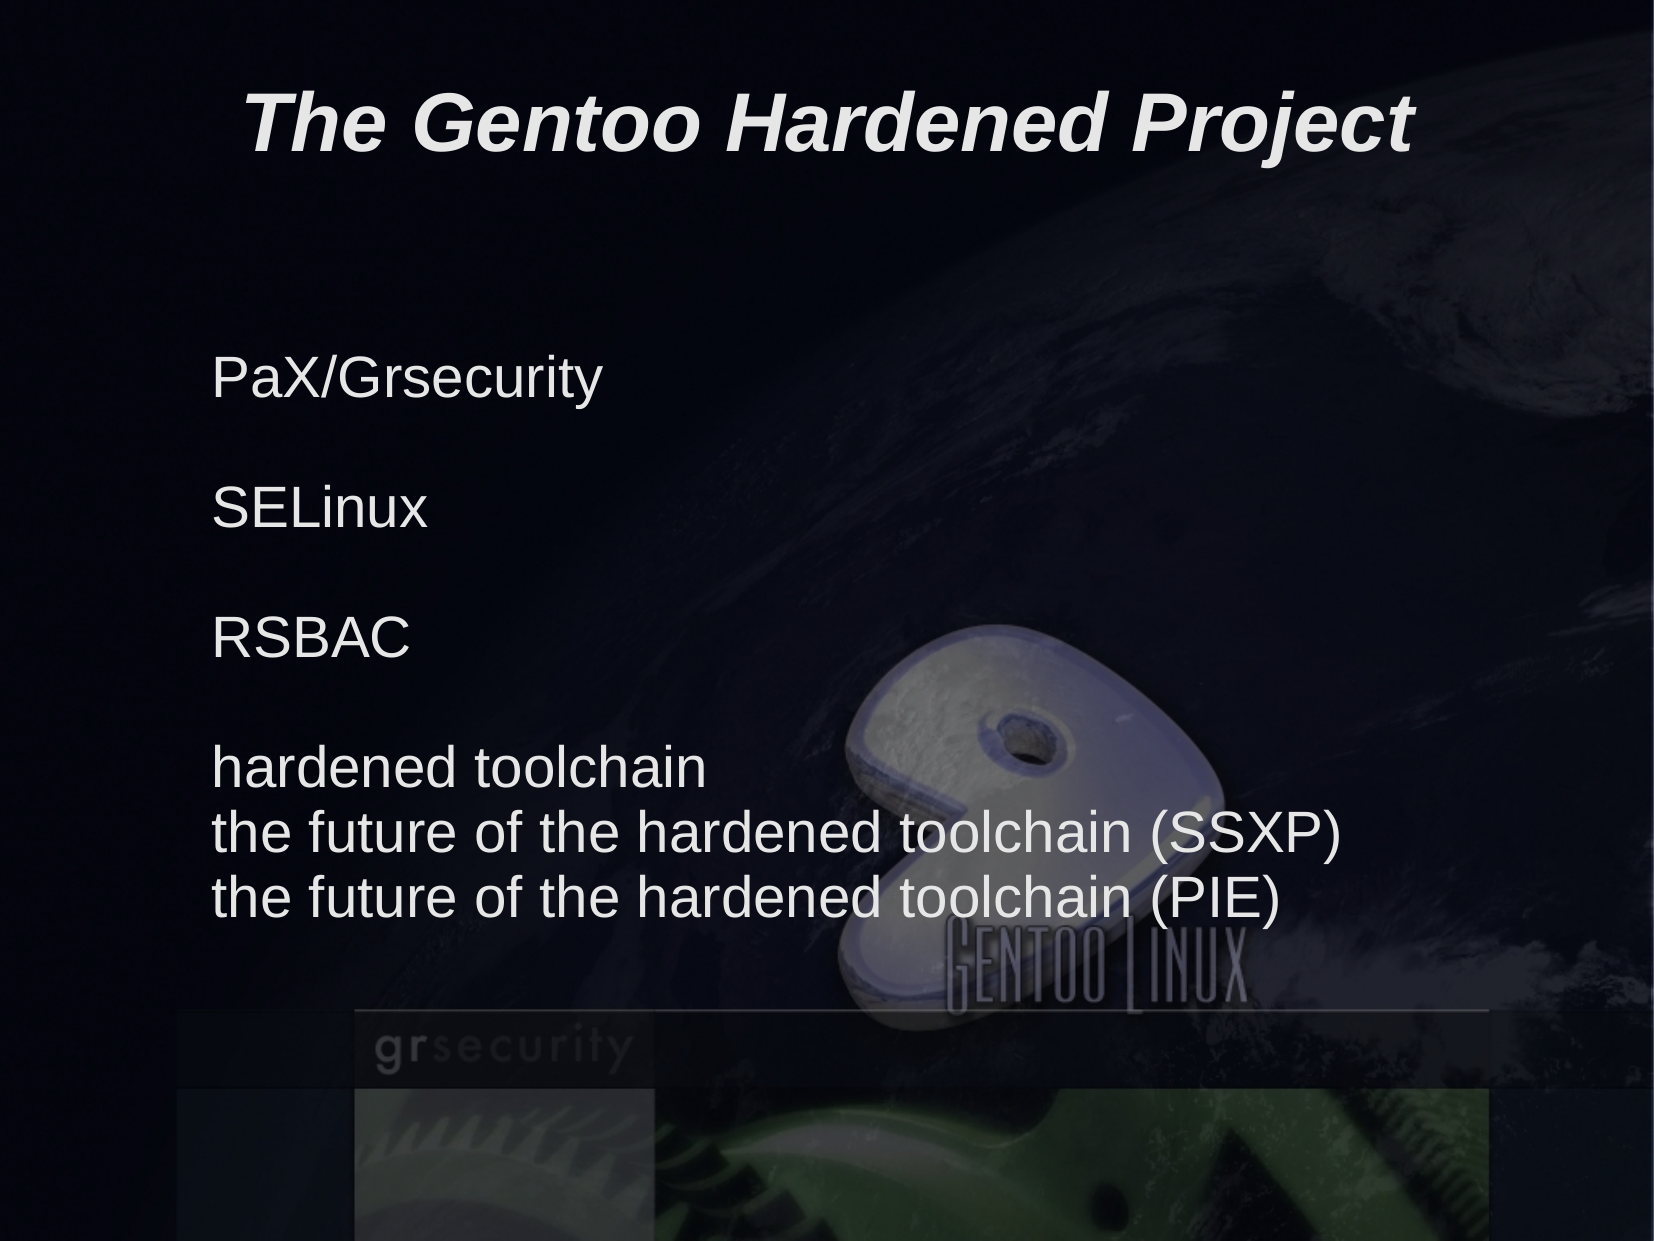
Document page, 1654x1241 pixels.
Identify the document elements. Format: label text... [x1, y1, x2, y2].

title The Gentoo Hardened Project [121, 19, 1534, 227]
list PaX/Grsecurity SELinux RSBAC hardened toolchain the future of the hardened toolchain (SSXP) the future of the hardened toolchain (PIE) [152, 344, 1534, 1127]
picture [0, 0, 1654, 1241]
